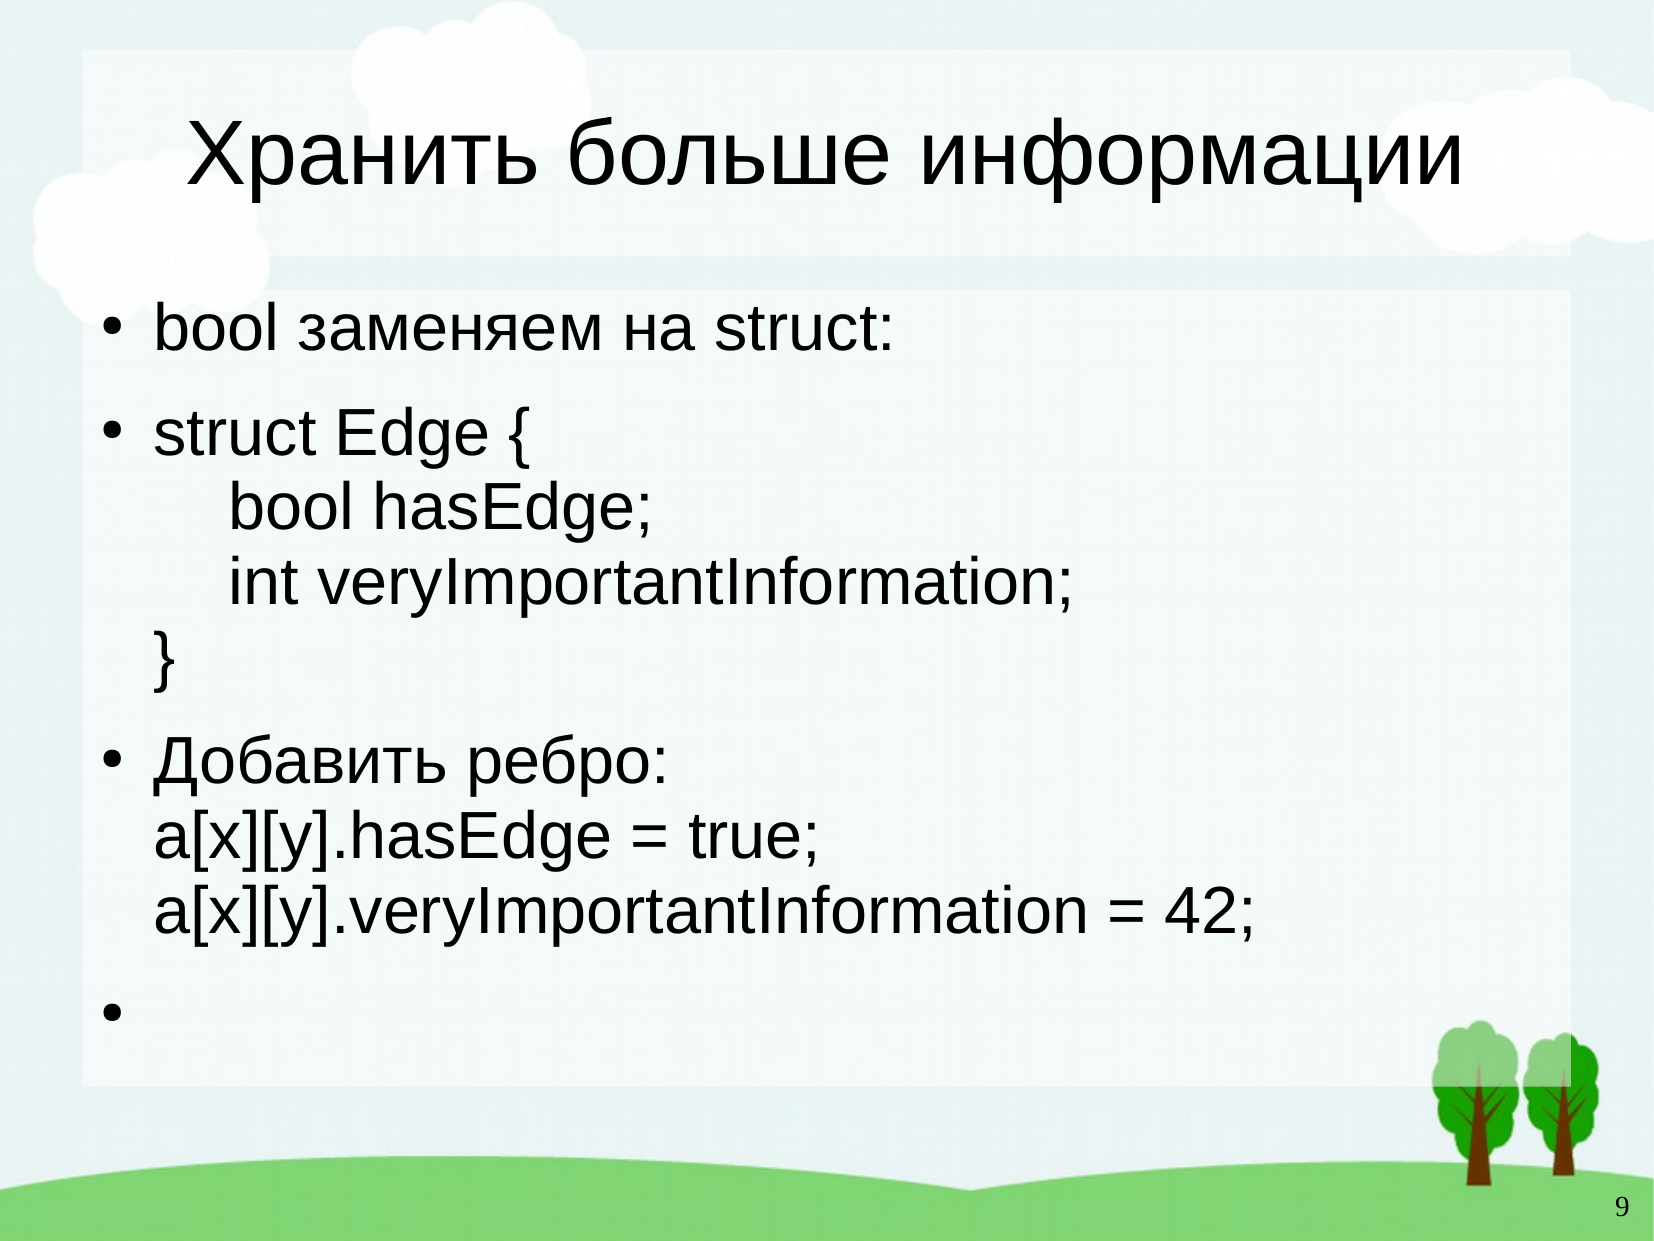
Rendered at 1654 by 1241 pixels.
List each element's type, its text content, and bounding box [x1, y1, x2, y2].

title Хранить больше информации [82, 49, 1571, 257]
picture [0, 0, 1654, 1241]
list bool заменяем на struct: struct Edge { bool hasEdge; int veryImportantInformation; } Добавить ребро: a[x][y].hasEdge = true; a[x][y].veryImportantInformation = 42; [82, 290, 1571, 1087]
